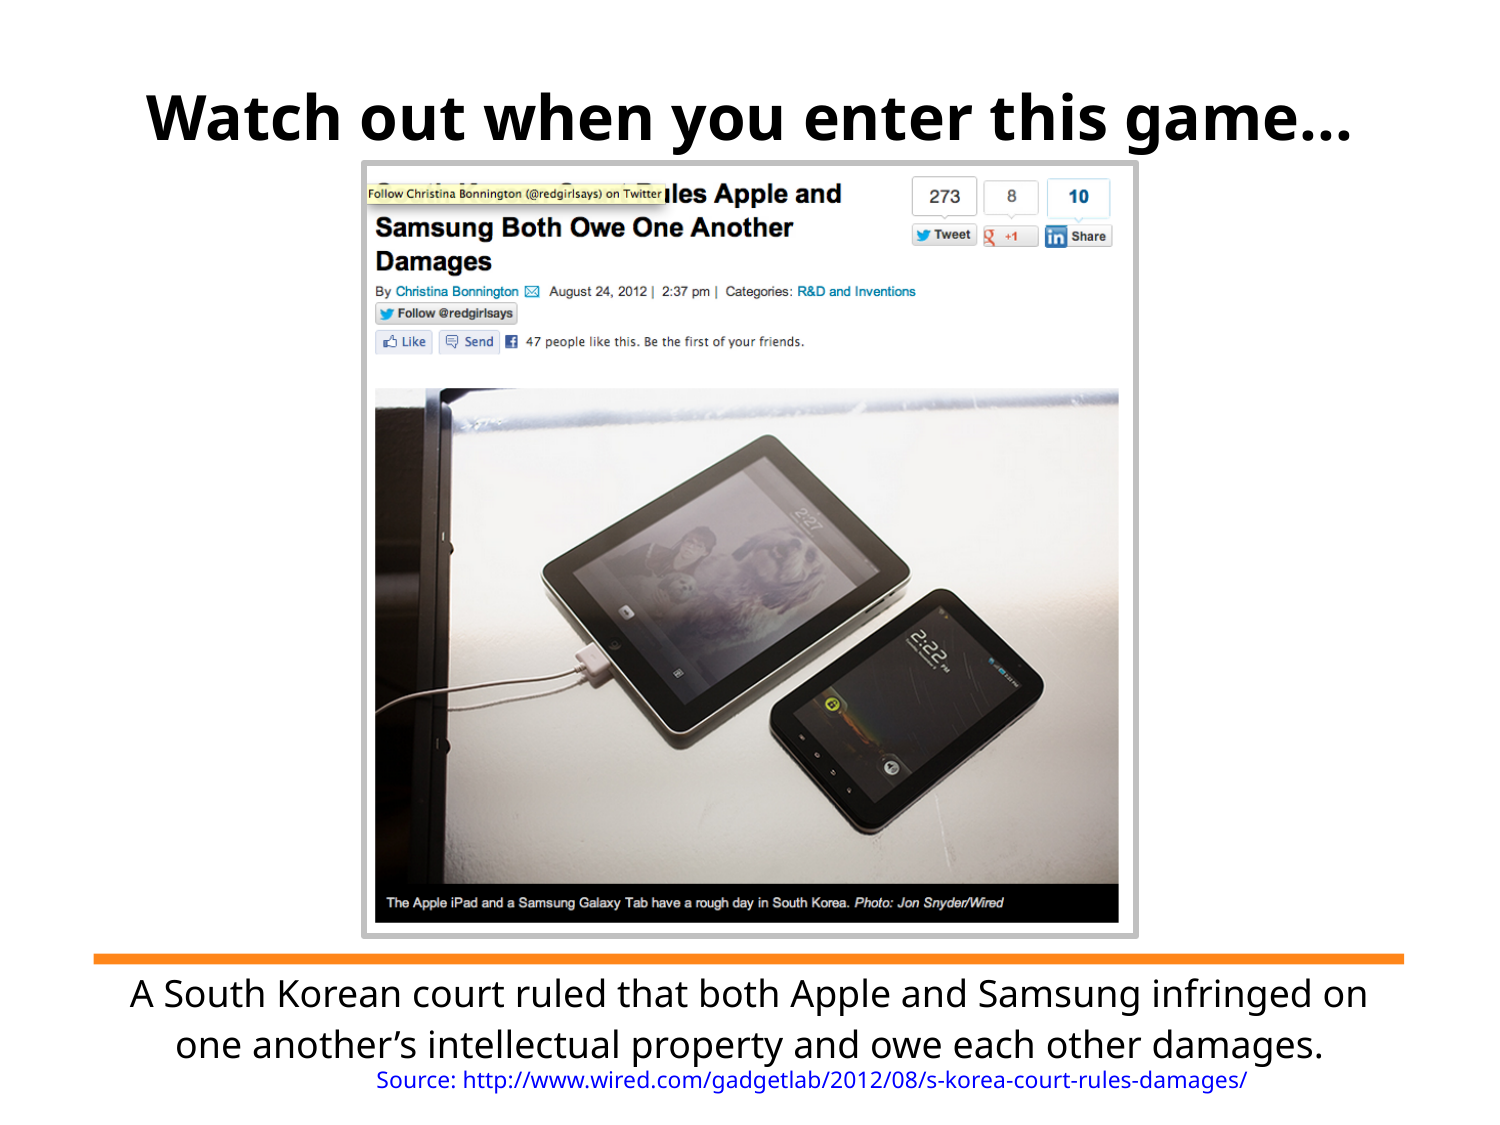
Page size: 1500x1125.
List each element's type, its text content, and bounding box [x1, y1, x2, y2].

text_box A South Korean court ruled that both Apple and Samsung infringed on one another’s intellectual property and owe each other damages. [85, 960, 1415, 1064]
title Watch out when you enter this game... [75, 44, 1426, 188]
picture [0, 0, 1500, 1125]
text_box Source: http://www.wired.com/gadgetlab/2012/08/s-korea-court-rules-damages/ [361, 1056, 1139, 1098]
